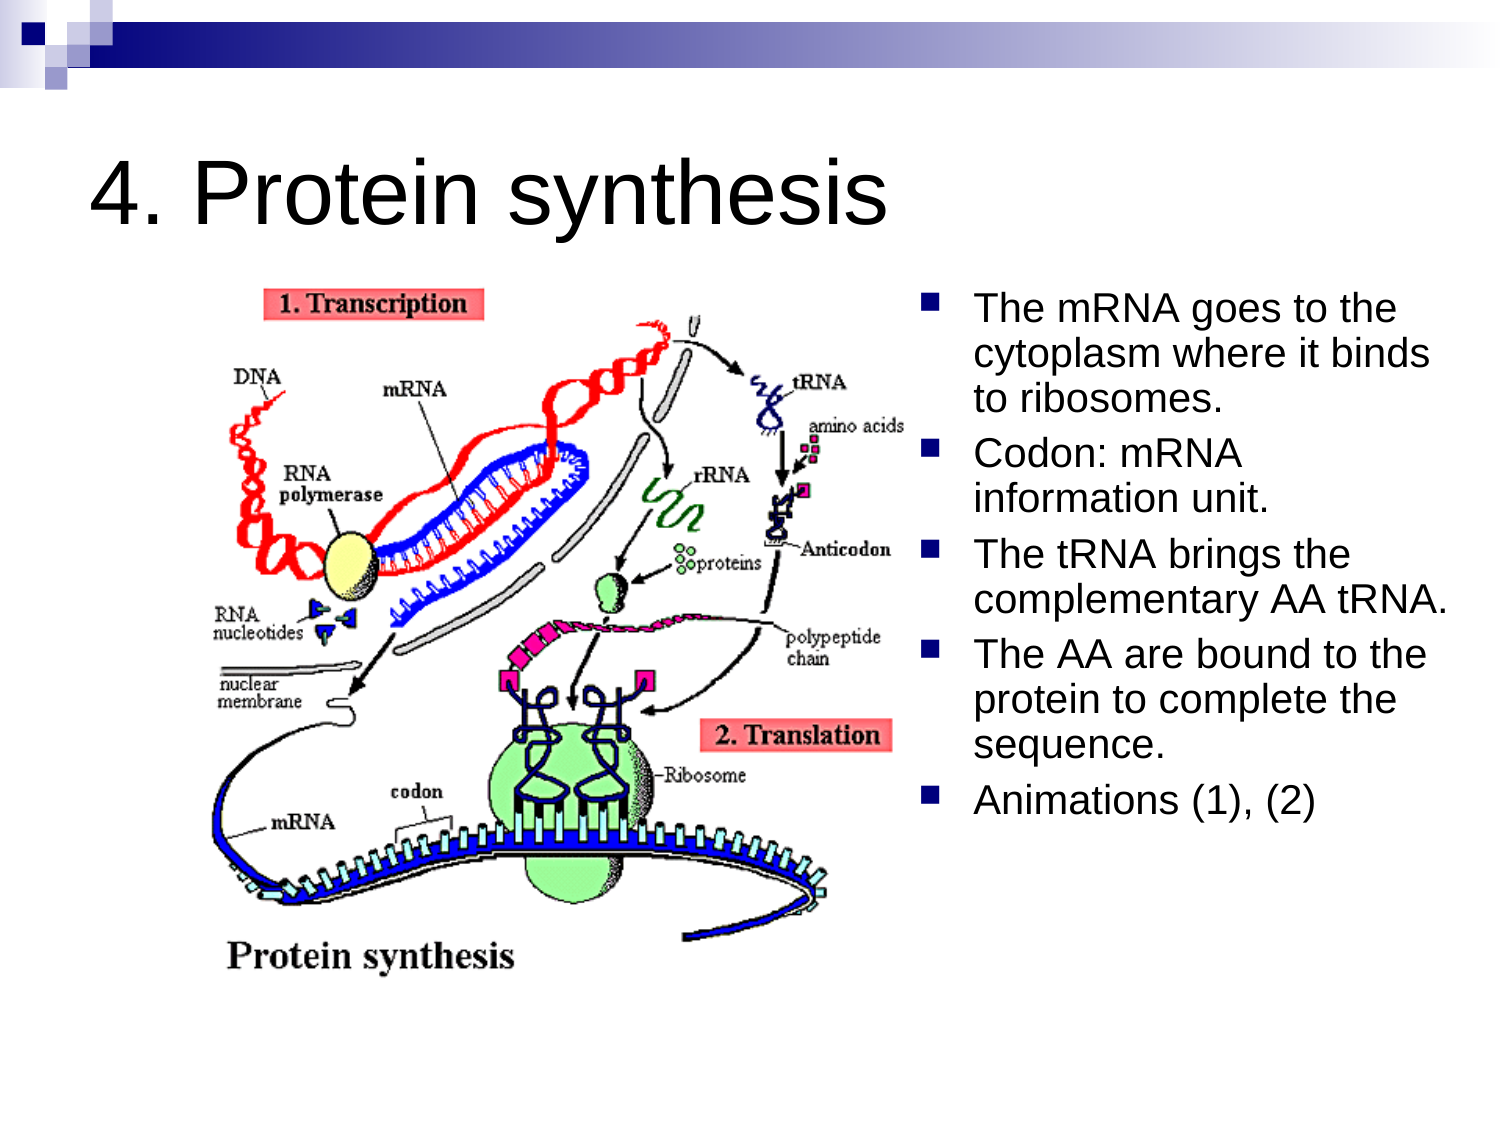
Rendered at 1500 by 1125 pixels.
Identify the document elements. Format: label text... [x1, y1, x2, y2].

picture [206, 267, 910, 989]
title 4. Protein synthesis [75, 75, 1425, 300]
list The mRNA goes to the cytoplasm where it binds to ribosomes. Codon: mRNA information unit. The tRNA brings the complementary AA tRNA. The AA are bound to the protein to complete the sequence. Animations (1), (2) [910, 278, 1465, 954]
